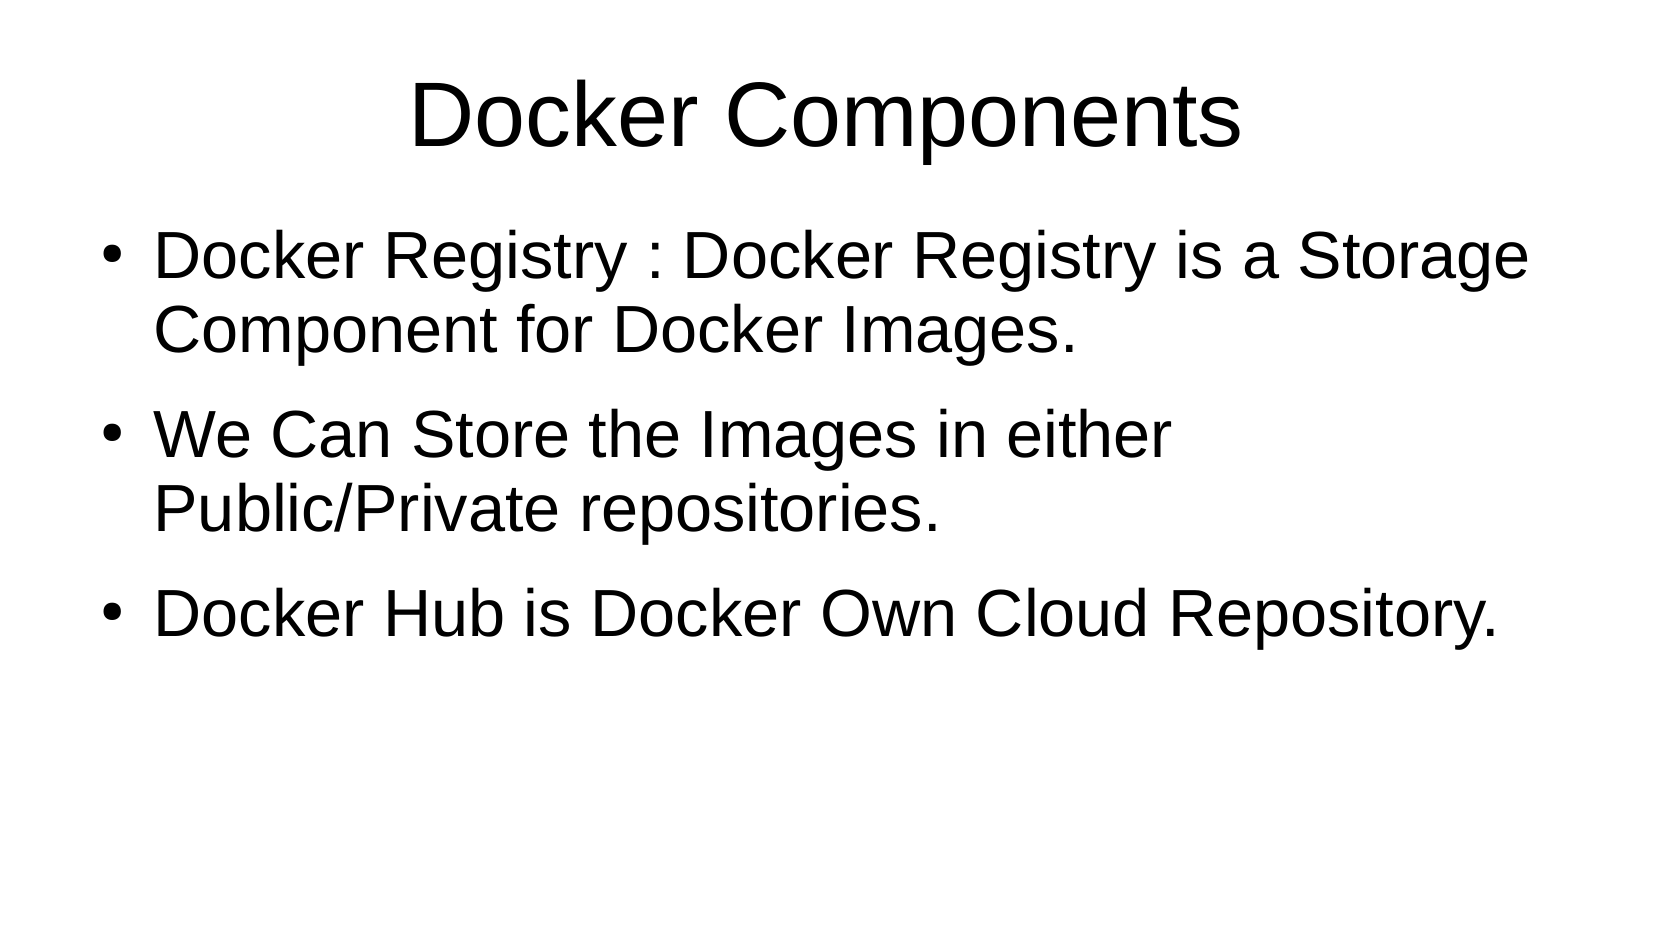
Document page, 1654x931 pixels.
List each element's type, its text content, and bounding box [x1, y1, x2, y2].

list Docker Registry : Docker Registry is a Storage Component for Docker Images. We Can Store the Images in either Public/Private repositories. Docker Hub is Docker Own Cloud Repository. [82, 217, 1571, 758]
title Docker Components [82, 37, 1571, 193]
